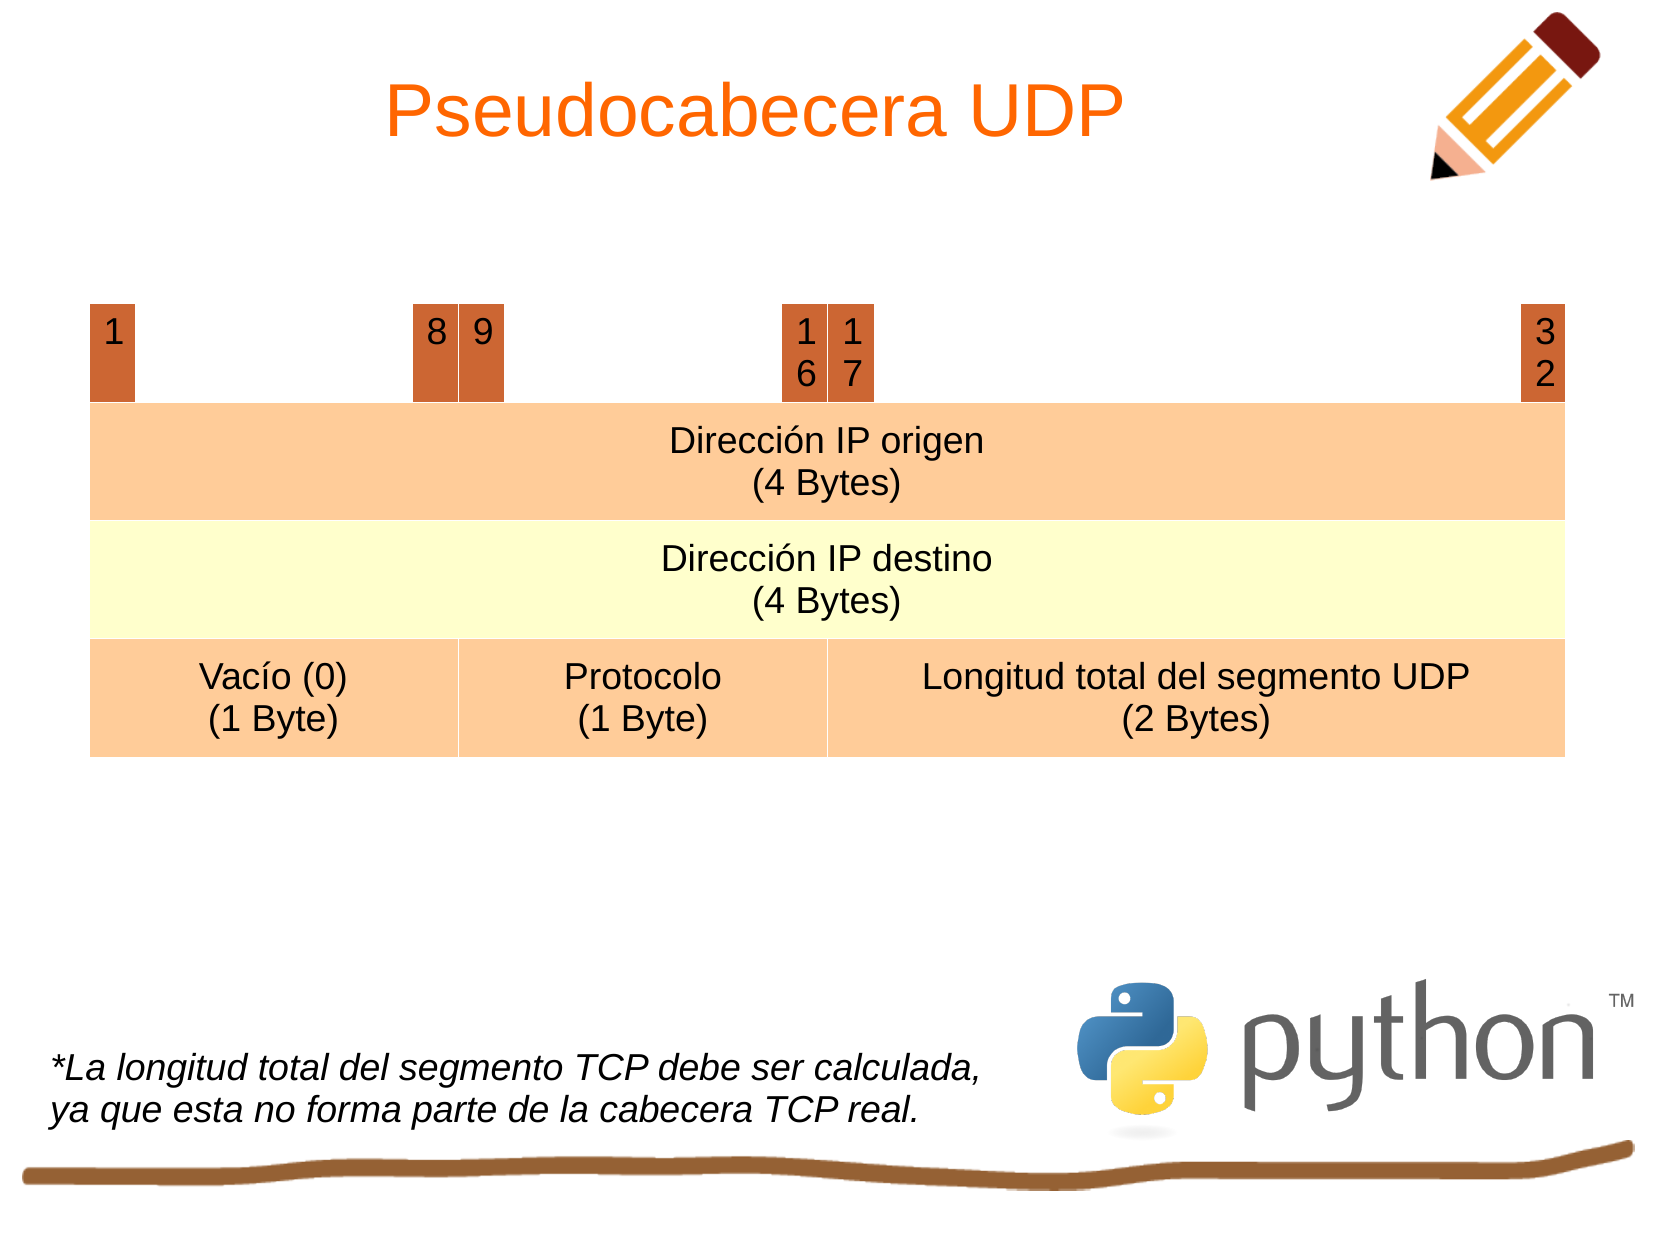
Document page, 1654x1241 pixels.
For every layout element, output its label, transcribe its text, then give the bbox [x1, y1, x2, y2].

table_header [875, 304, 920, 402]
table_header [1013, 304, 1058, 402]
table_header [598, 304, 643, 402]
table_cell Dirección IP origen (4 Bytes) [90, 403, 1565, 520]
text_box *La longitud total del segmento TCP debe ser calculada, ya que esta no forma parte de la cabecera TCP real. [35, 1039, 1016, 1139]
table_cell Longitud total del segmento UDP (2 Bytes) [828, 639, 1565, 757]
table_header [967, 304, 1012, 402]
table_header 1 [90, 304, 135, 402]
picture [1430, 12, 1601, 181]
table_header [1290, 304, 1335, 402]
table_cell Dirección IP destino (4 Bytes) [90, 521, 1565, 638]
table_header [367, 304, 412, 402]
table_header [1106, 304, 1151, 402]
table_header [644, 304, 689, 402]
table_header [228, 304, 273, 402]
table_header [1429, 304, 1474, 402]
table_header 32 [1521, 304, 1565, 402]
table_header [321, 304, 366, 402]
table_header 8 [413, 304, 458, 402]
table_header [551, 304, 597, 402]
table_header 9 [459, 304, 504, 402]
table_header [1244, 304, 1289, 402]
table_header [1198, 304, 1243, 402]
table_cell Vacío (0) (1 Byte) [90, 639, 458, 757]
table_header [1336, 304, 1382, 402]
table_header [136, 304, 181, 402]
table_header [921, 304, 966, 402]
table_header [736, 304, 781, 402]
table_header [1475, 304, 1520, 402]
table_header [690, 304, 735, 402]
title Pseudocabecera UDP [82, 49, 1430, 172]
table_cell Protocolo (1 Byte) [459, 639, 827, 757]
table_header [1152, 304, 1197, 402]
picture [22, 970, 1647, 1191]
table_header [505, 304, 550, 402]
table_header 17 [828, 304, 874, 402]
table_header [1059, 304, 1105, 402]
table_header [274, 304, 320, 402]
table_header [182, 304, 227, 402]
table_header 16 [782, 304, 827, 402]
table_header [1383, 304, 1428, 402]
